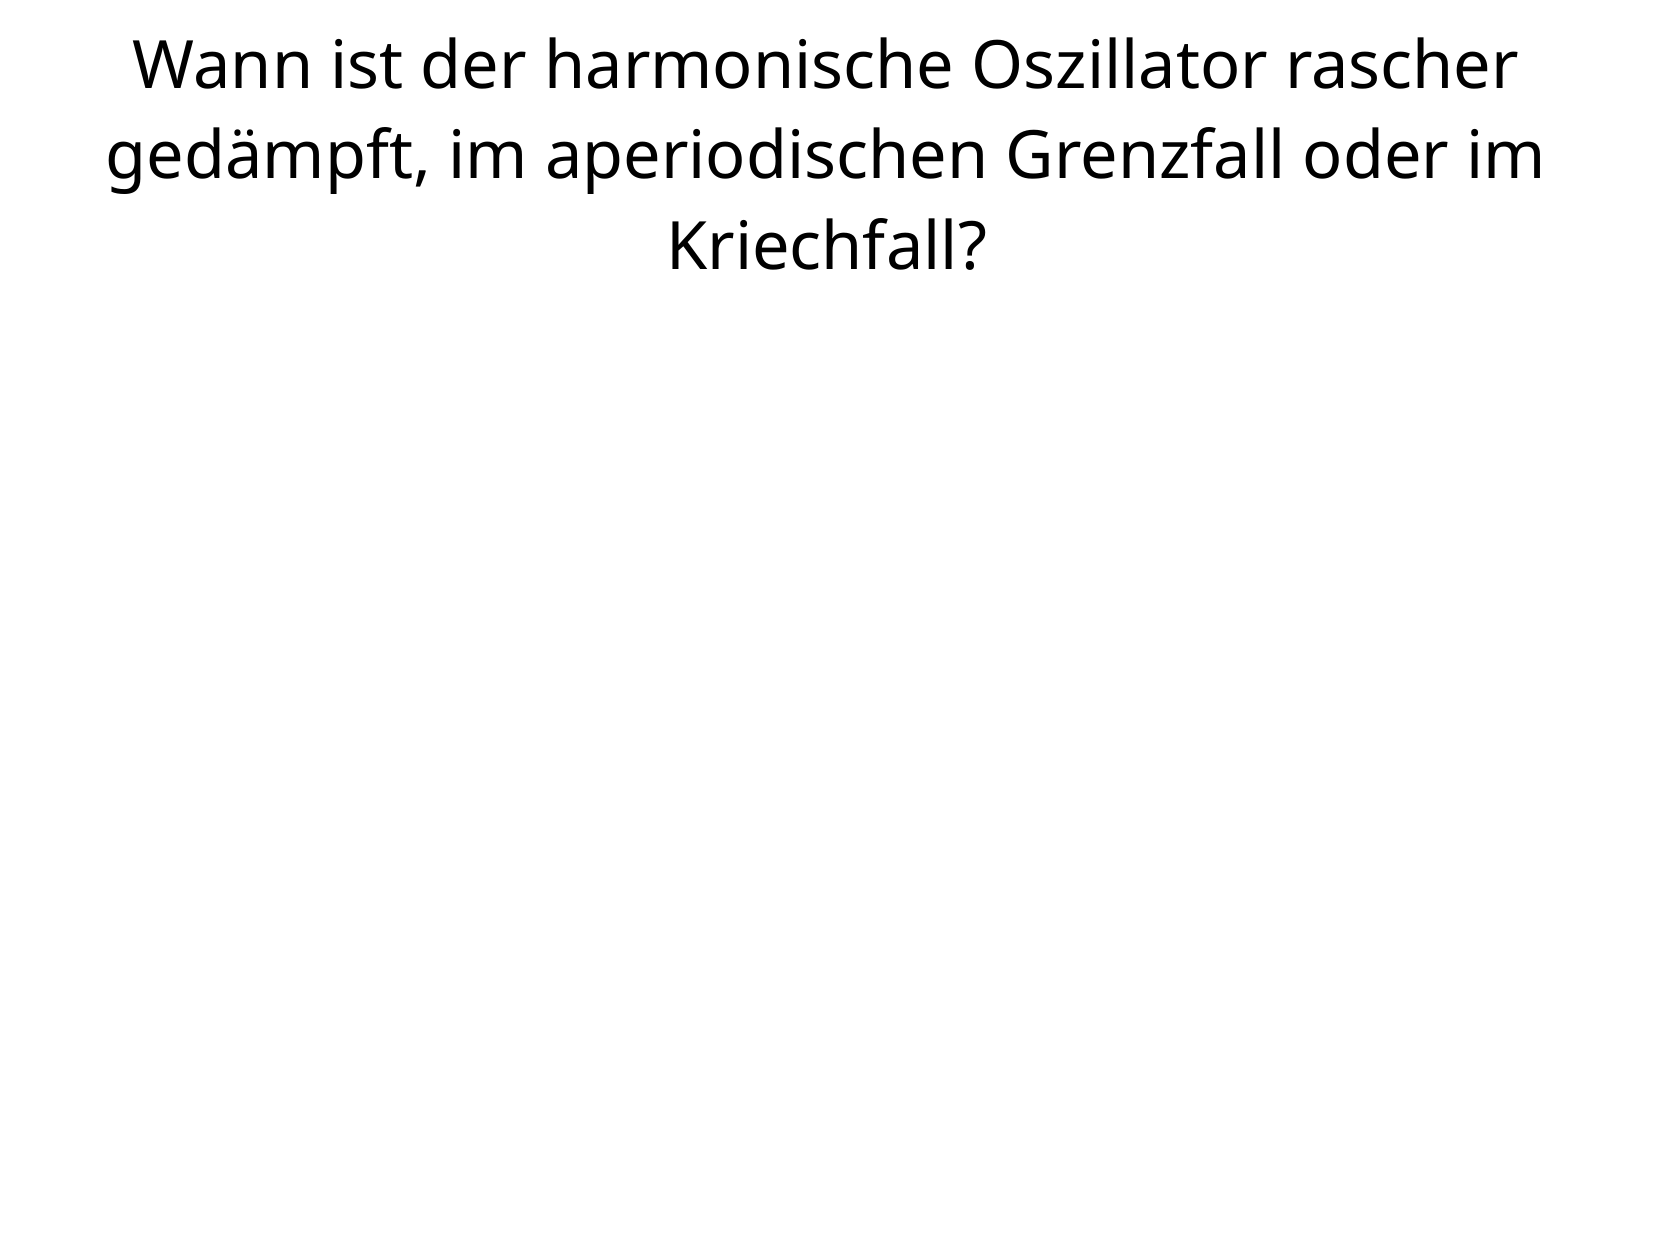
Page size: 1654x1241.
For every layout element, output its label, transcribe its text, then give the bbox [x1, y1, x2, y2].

title Wann ist der harmonische Oszillator rascher gedämpft, im aperiodischen Grenzfall oder im Kriechfall? [82, 20, 1571, 286]
